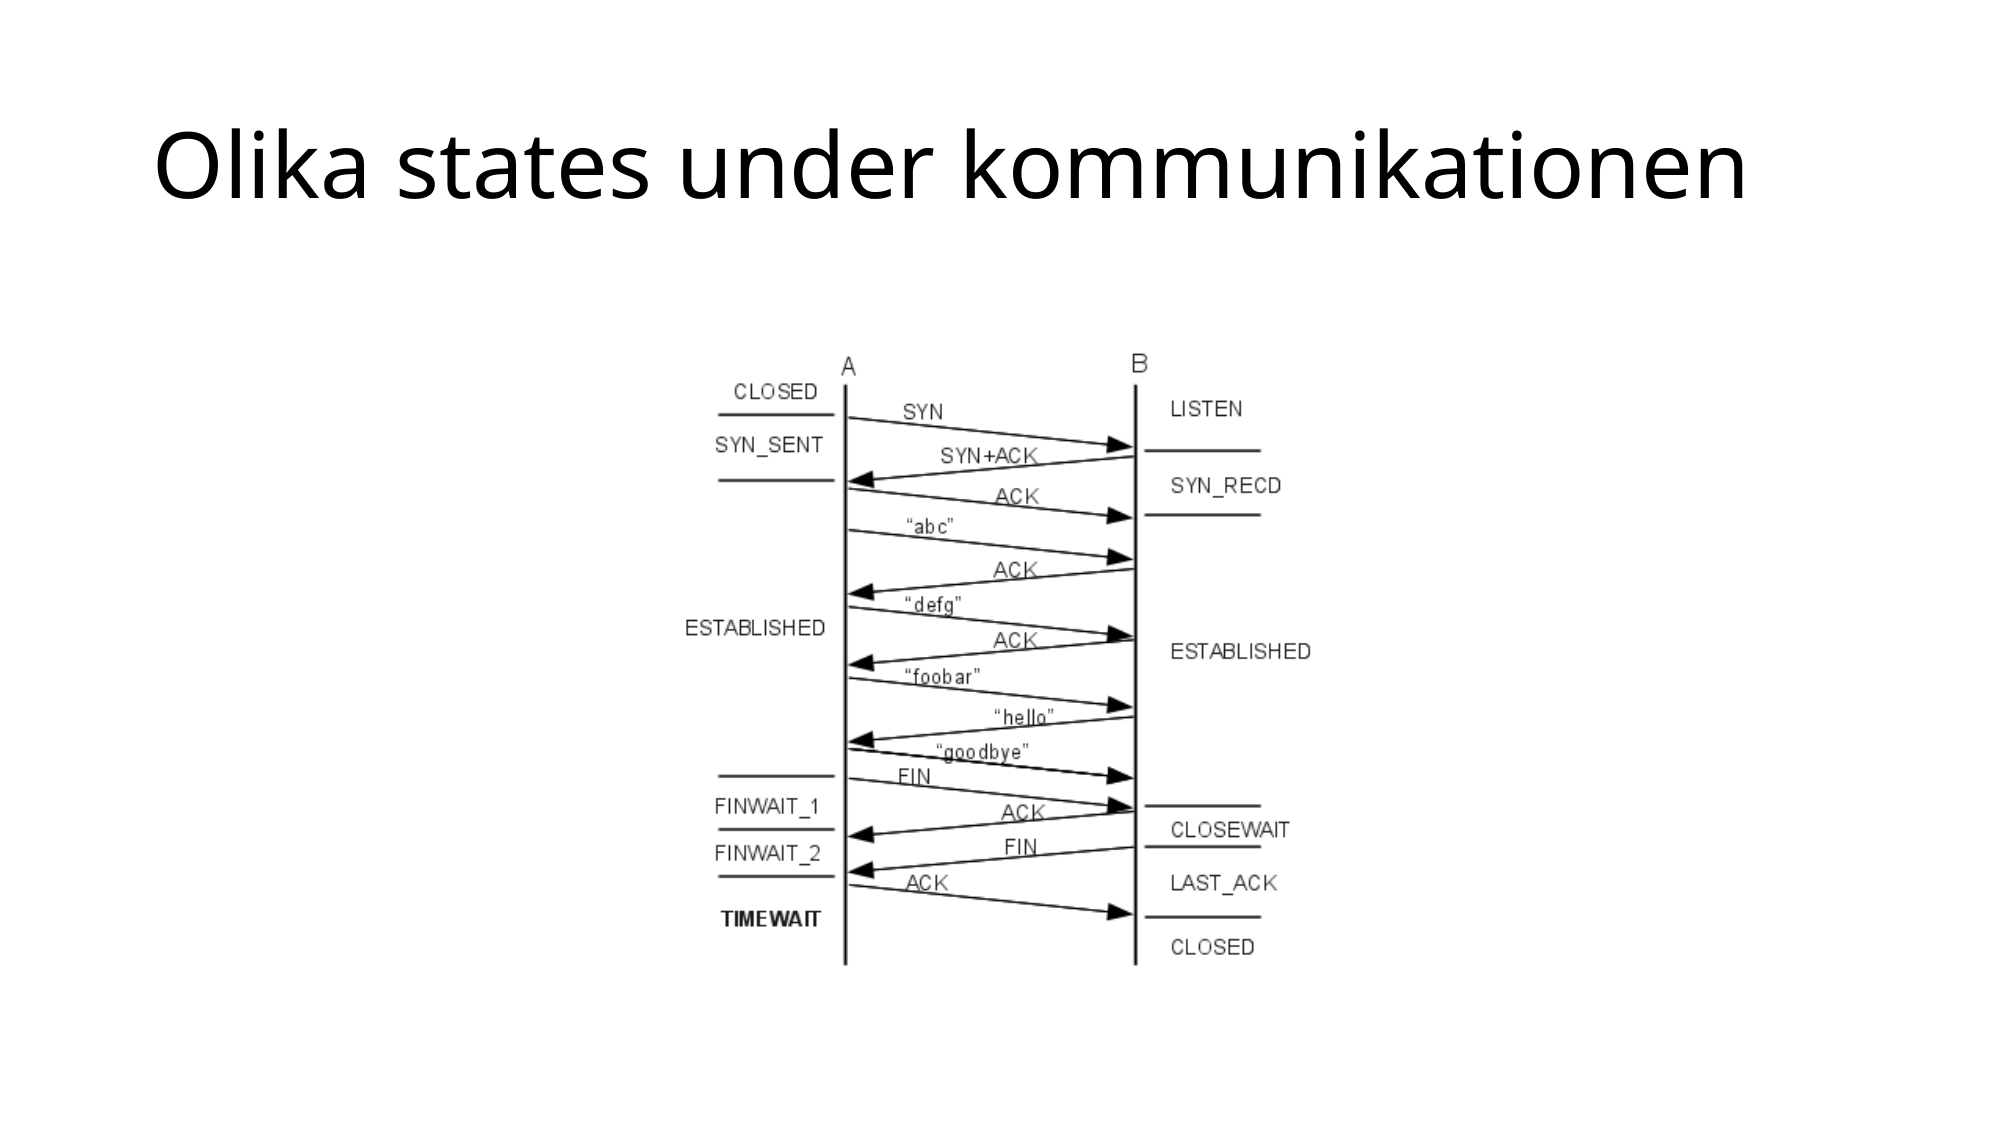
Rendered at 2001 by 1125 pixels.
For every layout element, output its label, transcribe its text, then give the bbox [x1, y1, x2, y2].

picture [671, 343, 1329, 969]
title Olika states under kommunikationen [137, 59, 1863, 278]
